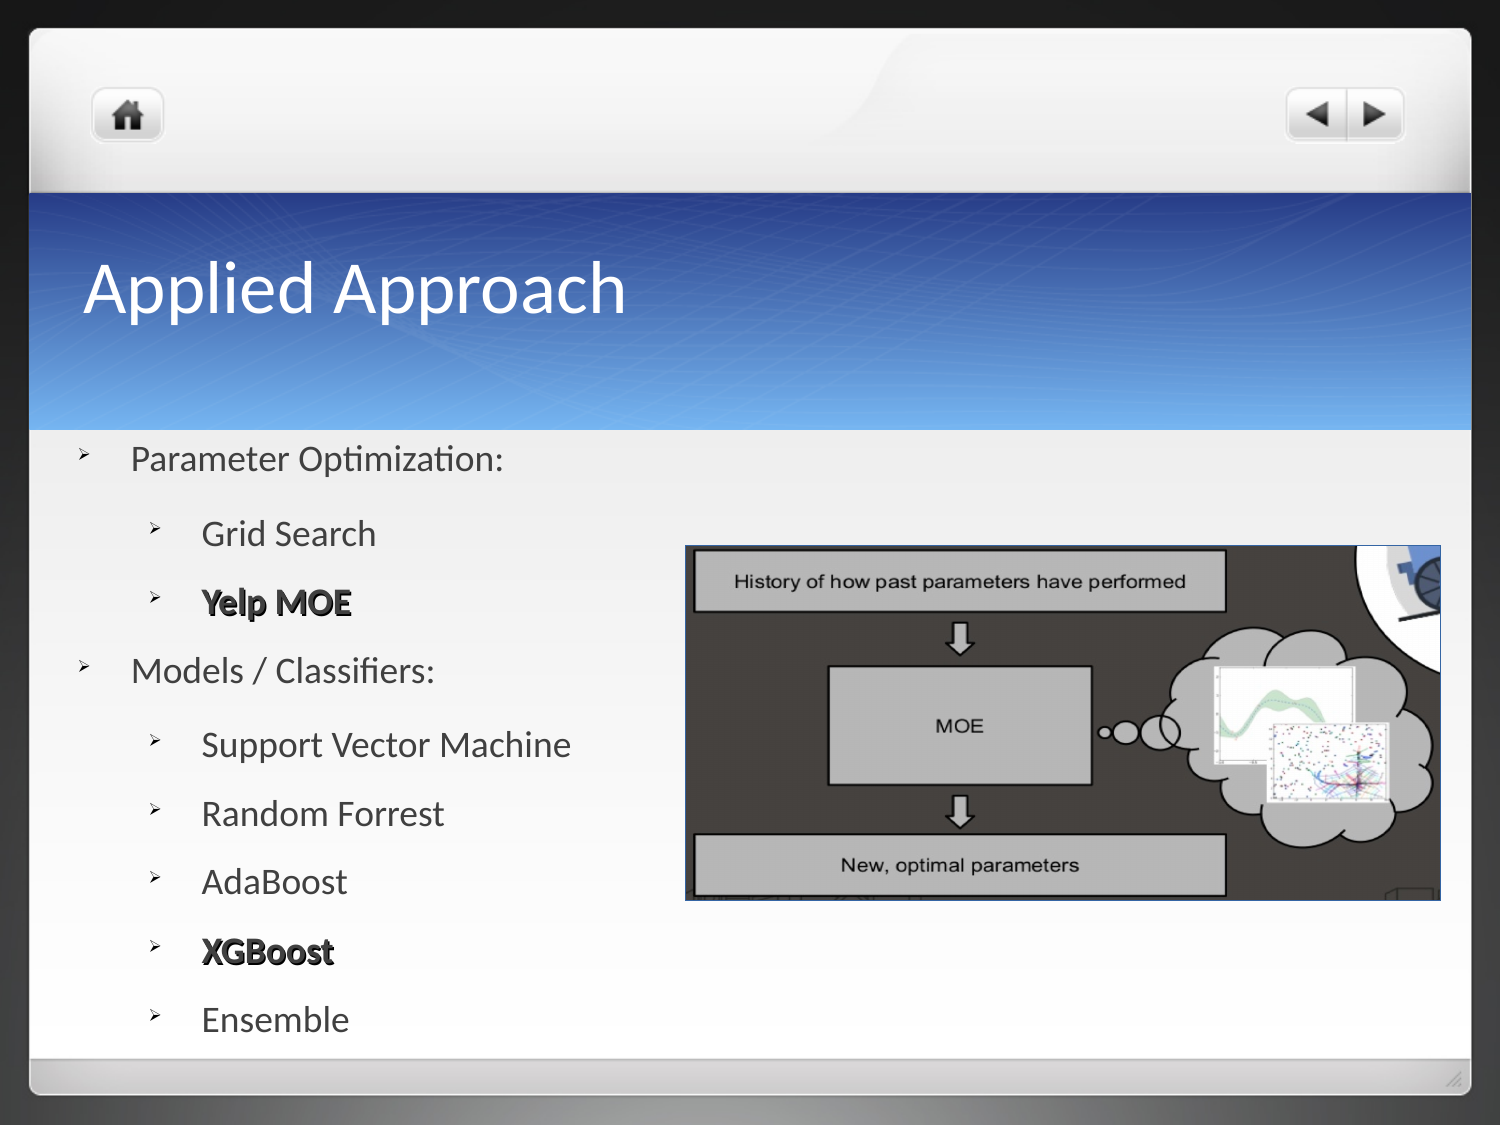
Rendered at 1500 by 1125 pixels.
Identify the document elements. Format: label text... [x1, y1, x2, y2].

list Parameter Optimization: Grid Search Yelp MOE Models / Classifiers: Support Vector Machine Random Forrest AdaBoost XGBoost Ensemble [45, 426, 796, 1090]
title Applied Approach [68, 238, 1432, 427]
picture [0, 0, 1500, 1125]
